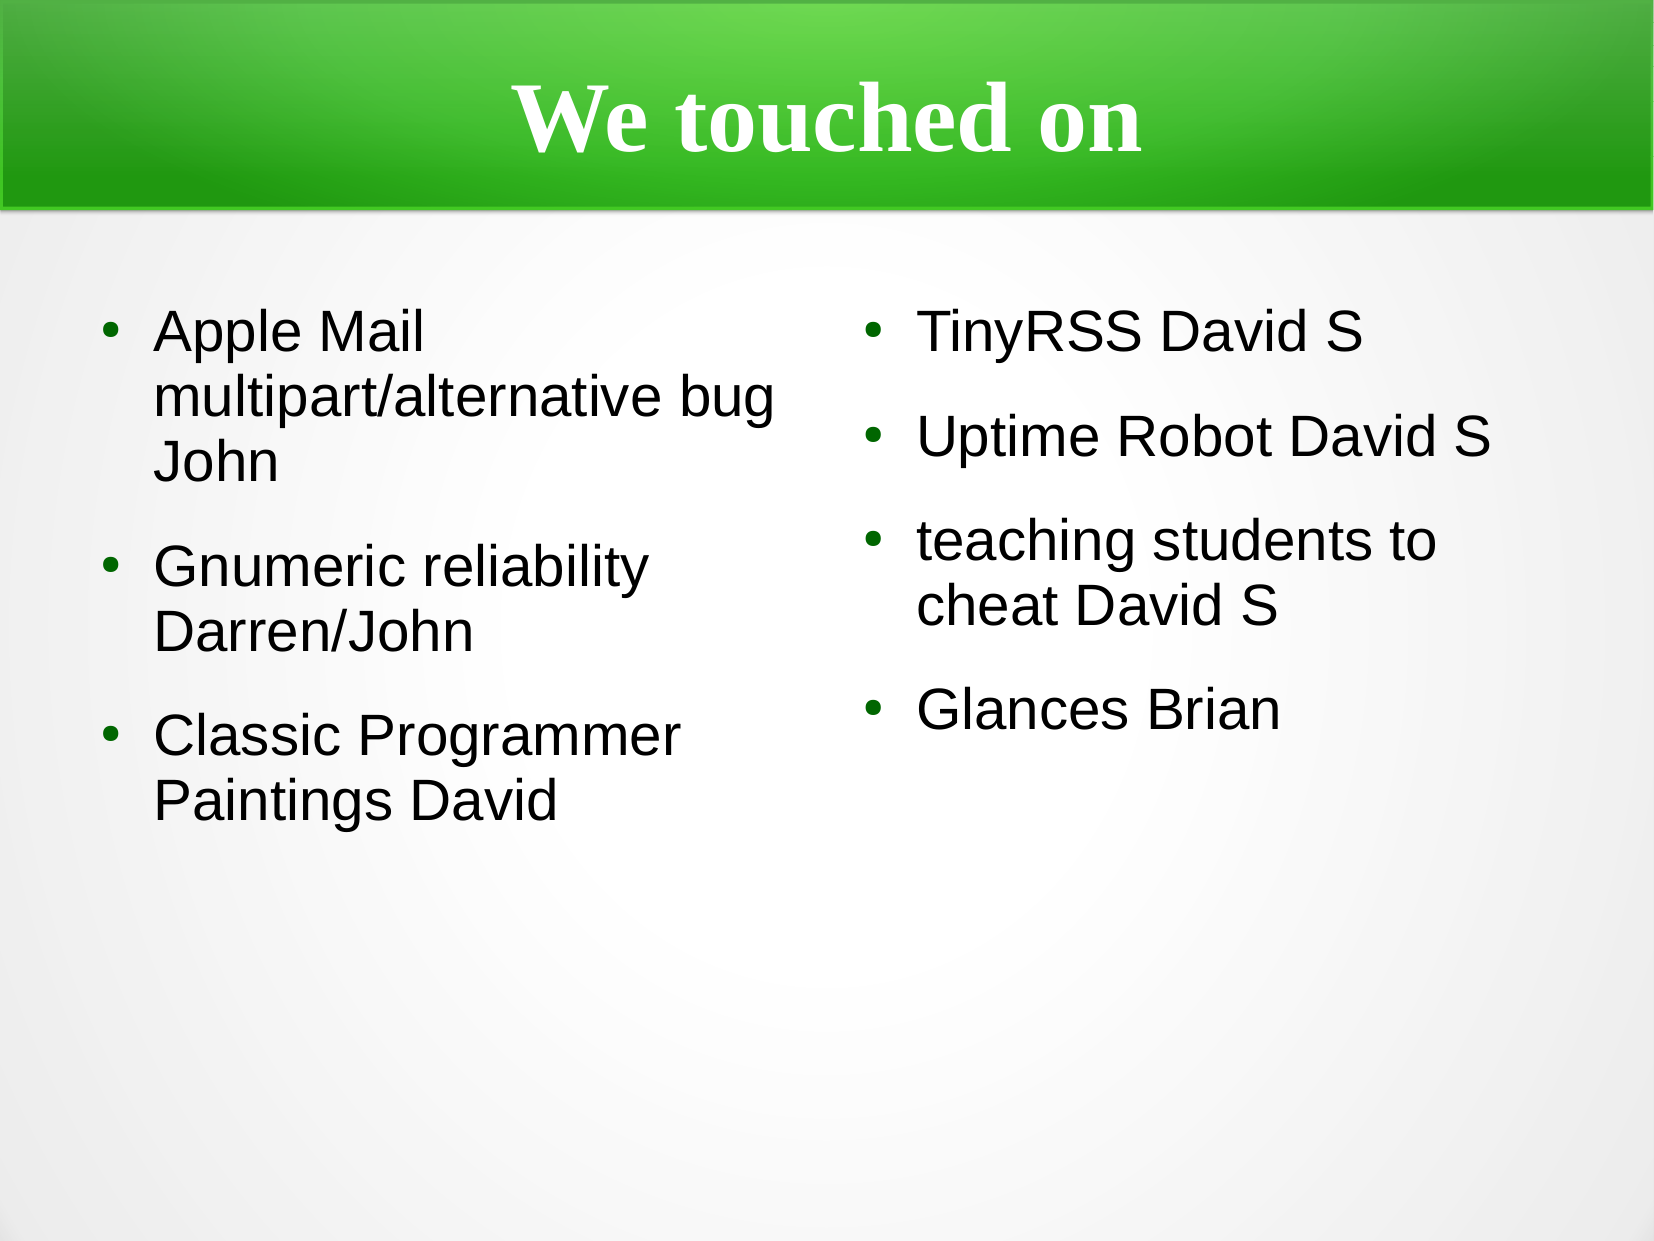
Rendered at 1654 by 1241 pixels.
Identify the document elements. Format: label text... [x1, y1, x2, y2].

list TinyRSS David S Uptime Robot David S teaching students to cheat David S Glances Brian [845, 299, 1572, 1019]
list Apple Mail multipart/alternative bug John Gnumeric reliability Darren/John Classic Programmer Paintings David [82, 299, 809, 1019]
title We touched on [82, 45, 1571, 192]
